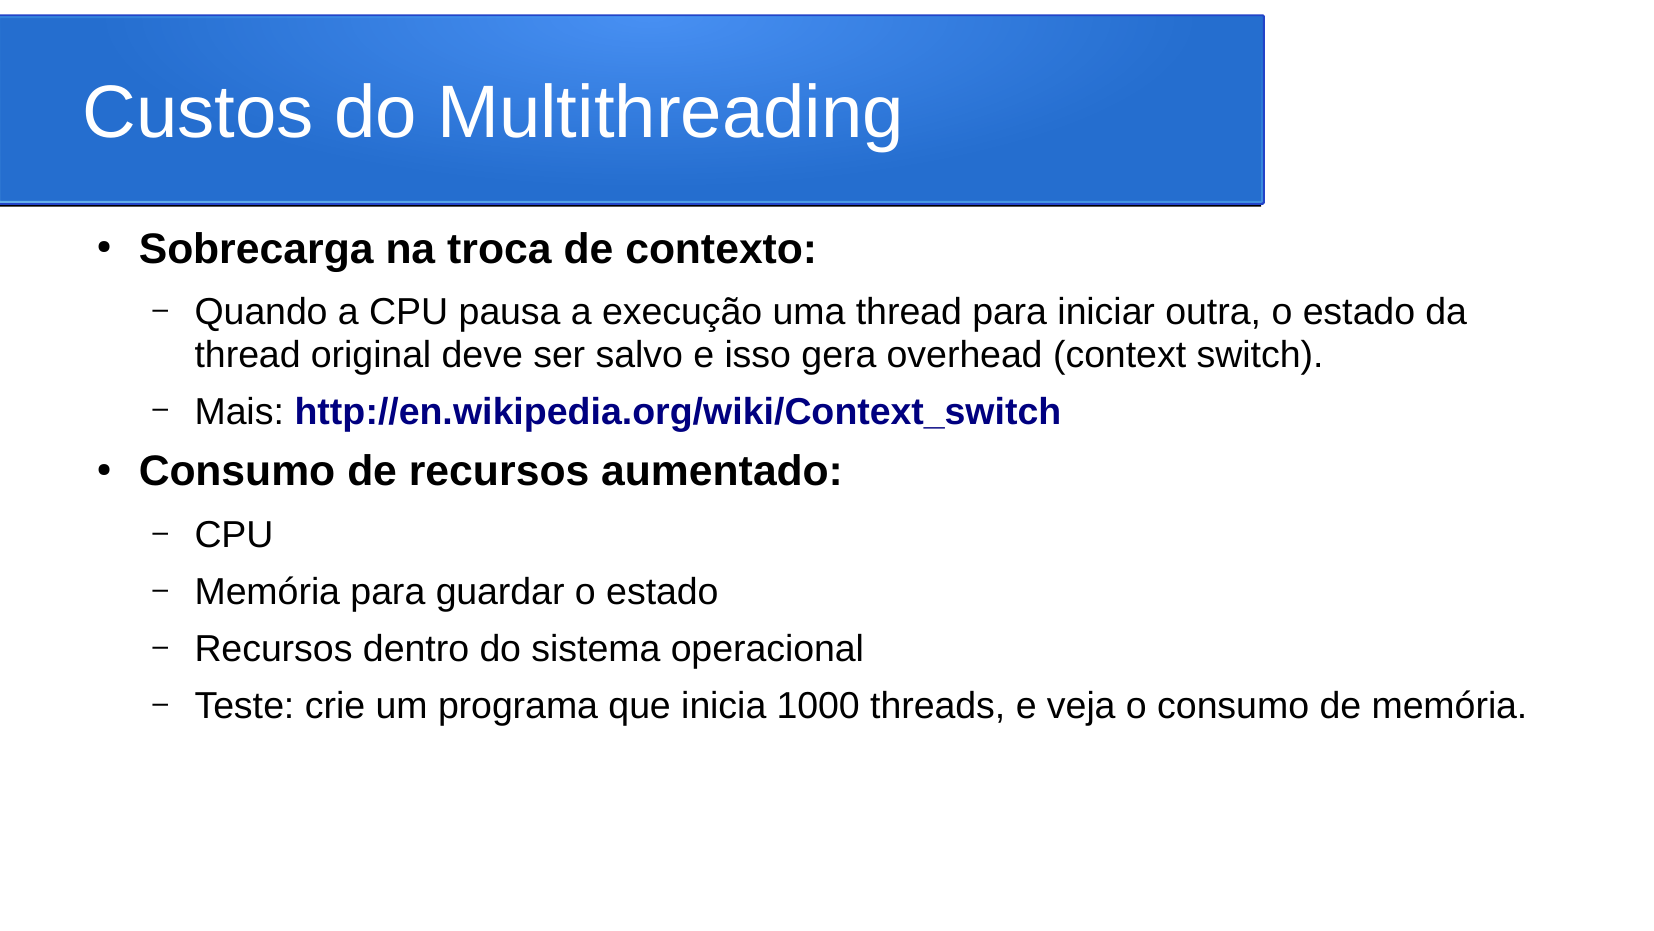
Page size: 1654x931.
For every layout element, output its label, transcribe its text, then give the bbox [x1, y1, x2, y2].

list Sobrecarga na troca de contexto: Quando a CPU pausa a execução uma thread para iniciar outra, o estado da thread original deve ser salvo e isso gera overhead (context switch). Mais: http://en.wikipedia.org/wiki/Context_switch Consumo de recursos aumentado: CPU Memória para guardar o estado Recursos dentro do sistema operacional Teste: crie um programa que inicia 1000 threads, e veja o consumo de memória. [82, 224, 1571, 764]
title Custos do Multithreading [82, 35, 1235, 189]
